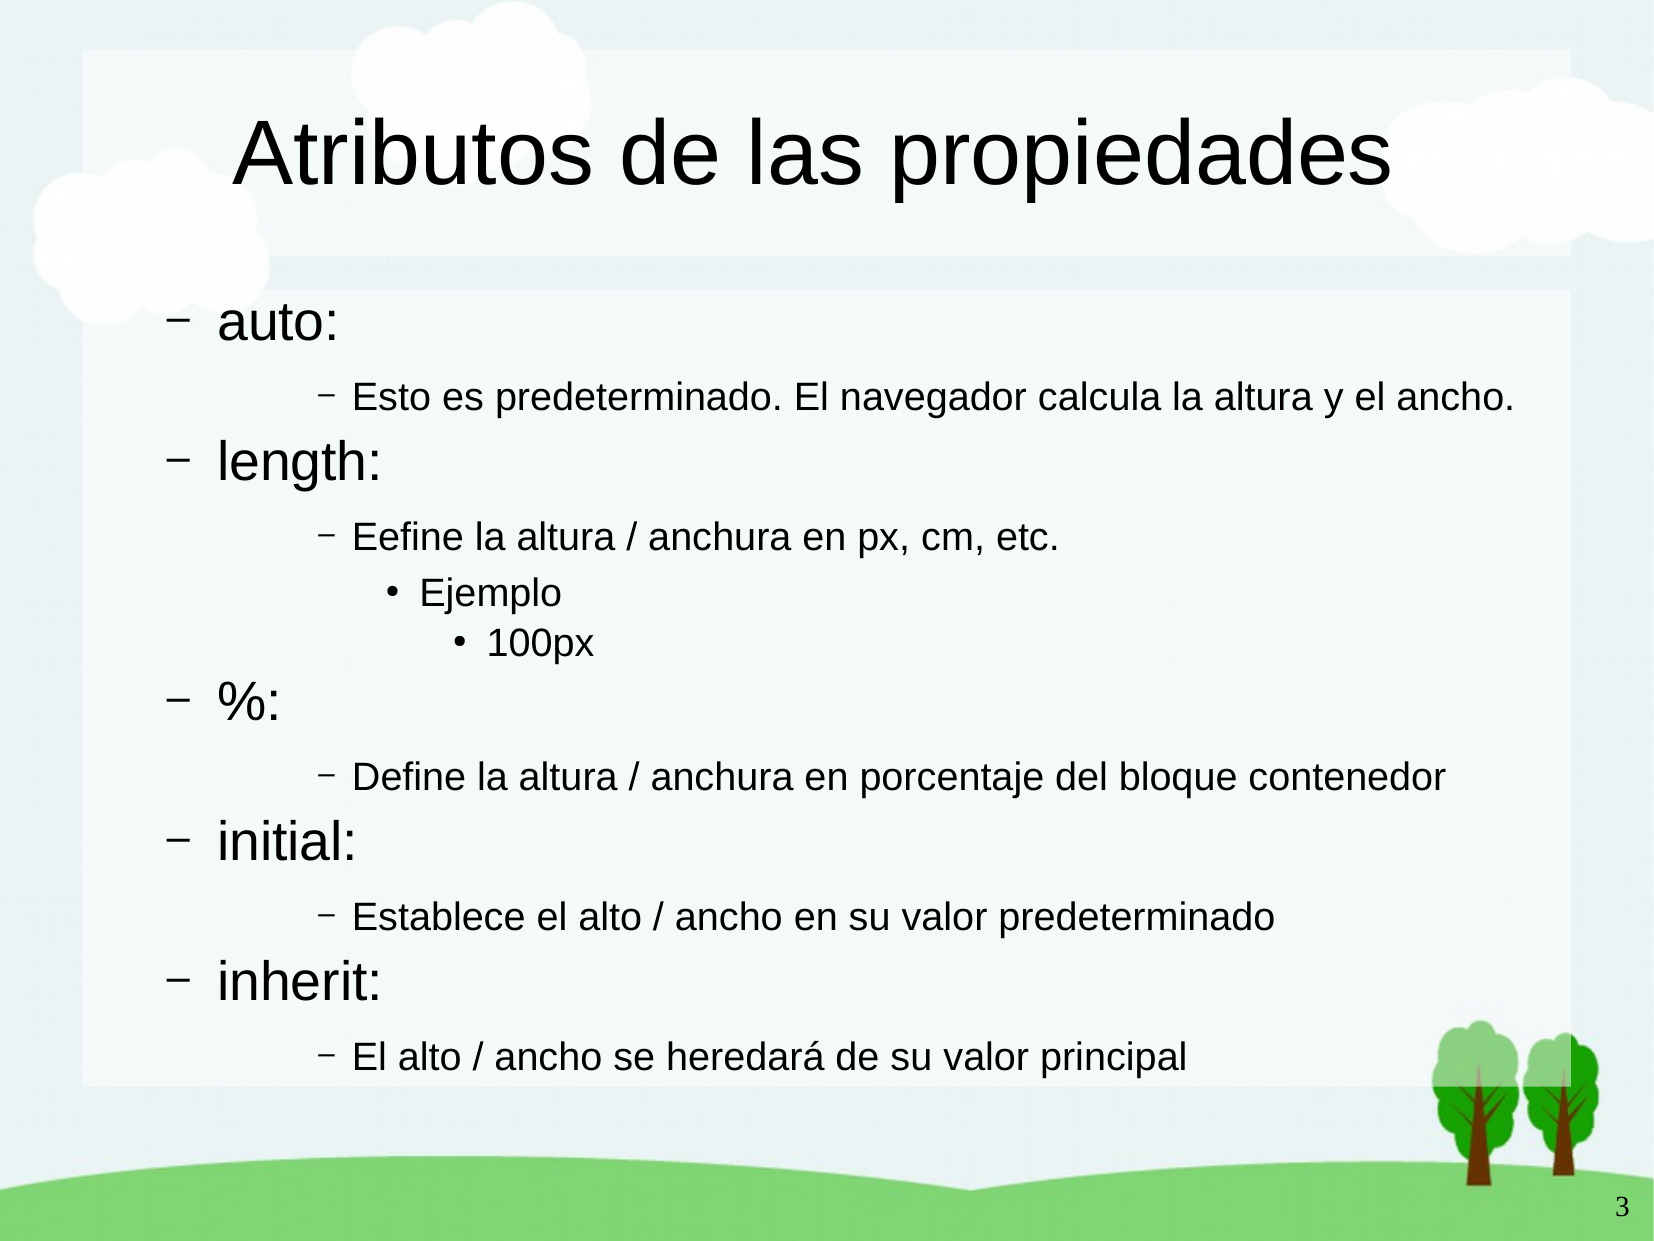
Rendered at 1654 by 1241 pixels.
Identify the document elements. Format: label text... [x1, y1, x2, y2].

list auto: Esto es predeterminado. El navegador calcula la altura y el ancho. length: Eefine la altura / anchura en px, cm, etc. Ejemplo 100px %: Define la altura / anchura en porcentaje del bloque contenedor initial: Establece el alto / ancho en su valor predeterminado inherit: El alto / ancho se heredará de su valor principal [82, 290, 1571, 1087]
picture [0, 0, 1654, 1241]
title Atributos de las propiedades [82, 49, 1571, 257]
